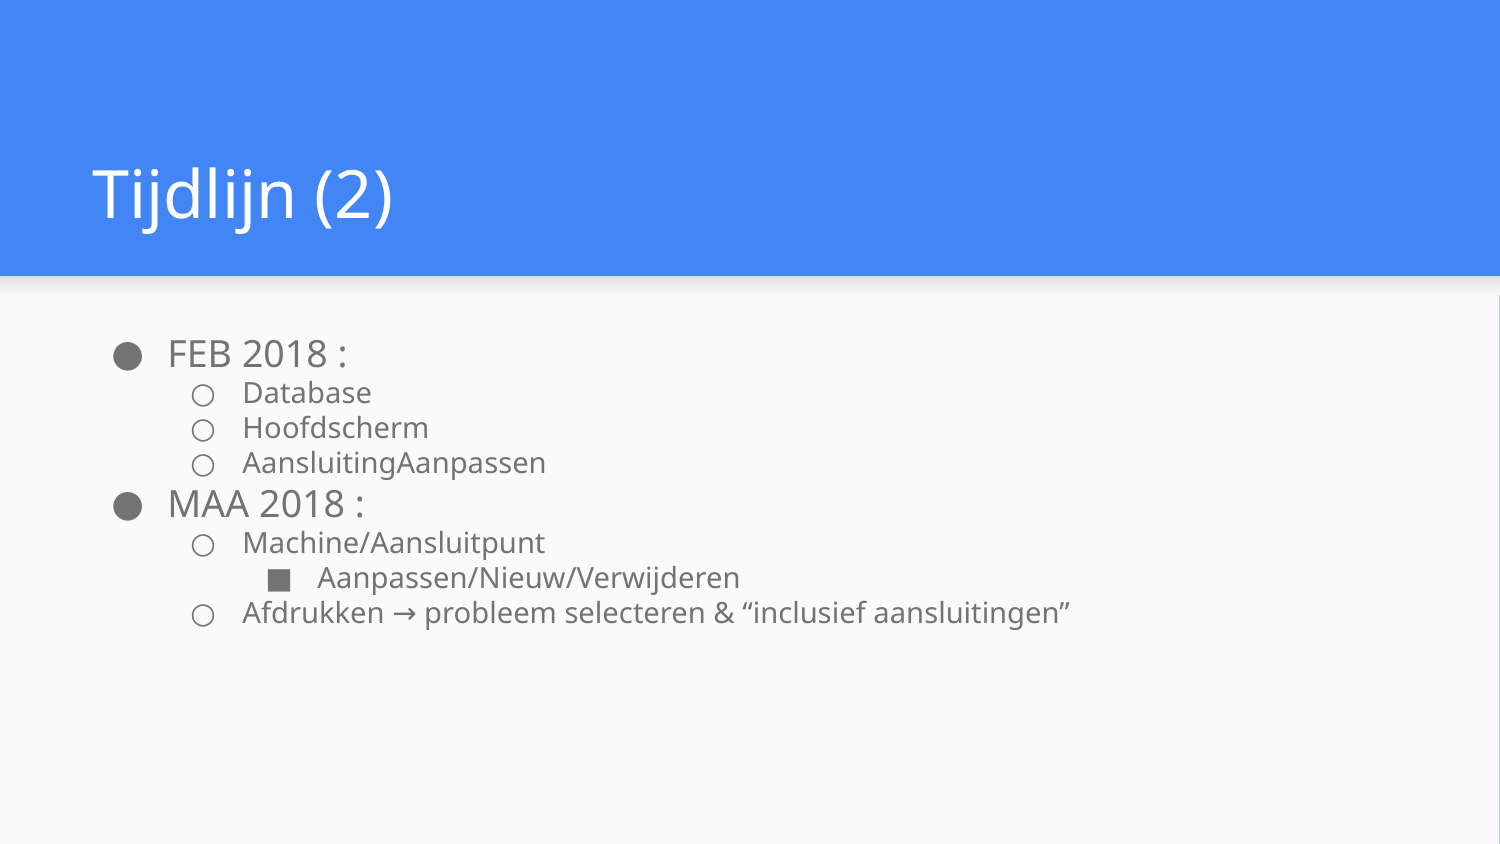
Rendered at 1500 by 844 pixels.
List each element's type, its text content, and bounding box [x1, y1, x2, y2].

title Tijdlijn (2) [77, 121, 1427, 248]
list FEB 2018 : Database Hoofdscherm AansluitingAanpassen MAA 2018 : Machine/Aansluitpunt Aanpassen/Nieuw/Verwijderen Afdrukken → probleem selecteren & “inclusief aansluitingen” [77, 314, 1427, 760]
